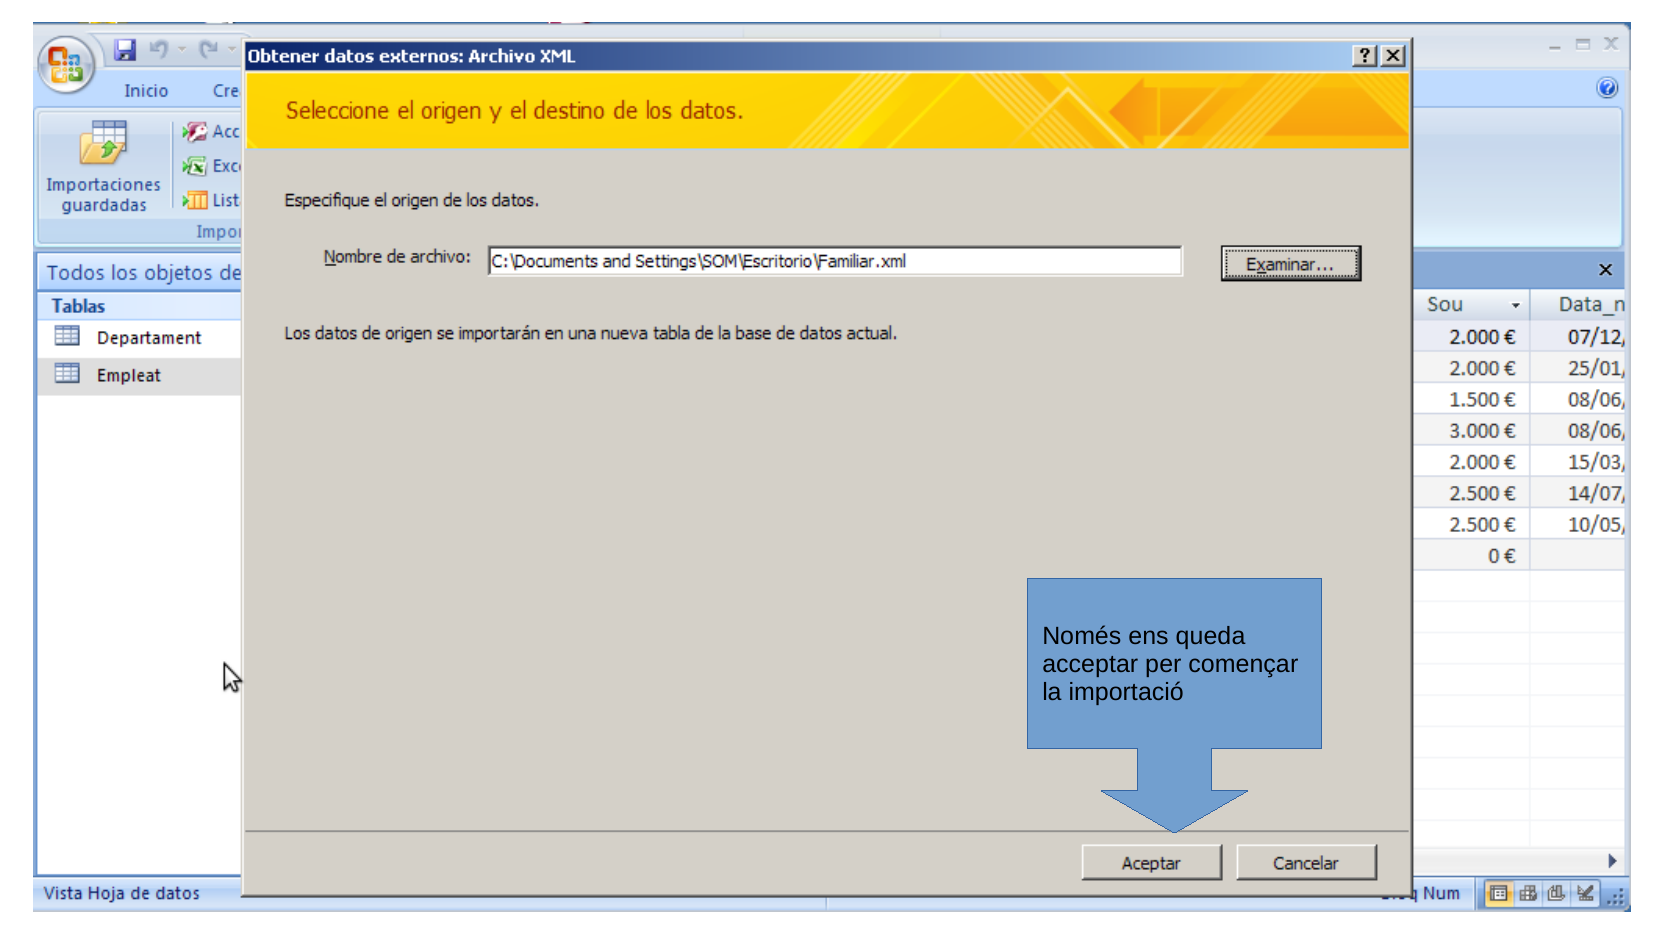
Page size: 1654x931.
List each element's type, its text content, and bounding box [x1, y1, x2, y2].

text_box Només ens queda acceptar per començar la importació [1027, 578, 1322, 833]
picture [33, 22, 1631, 912]
